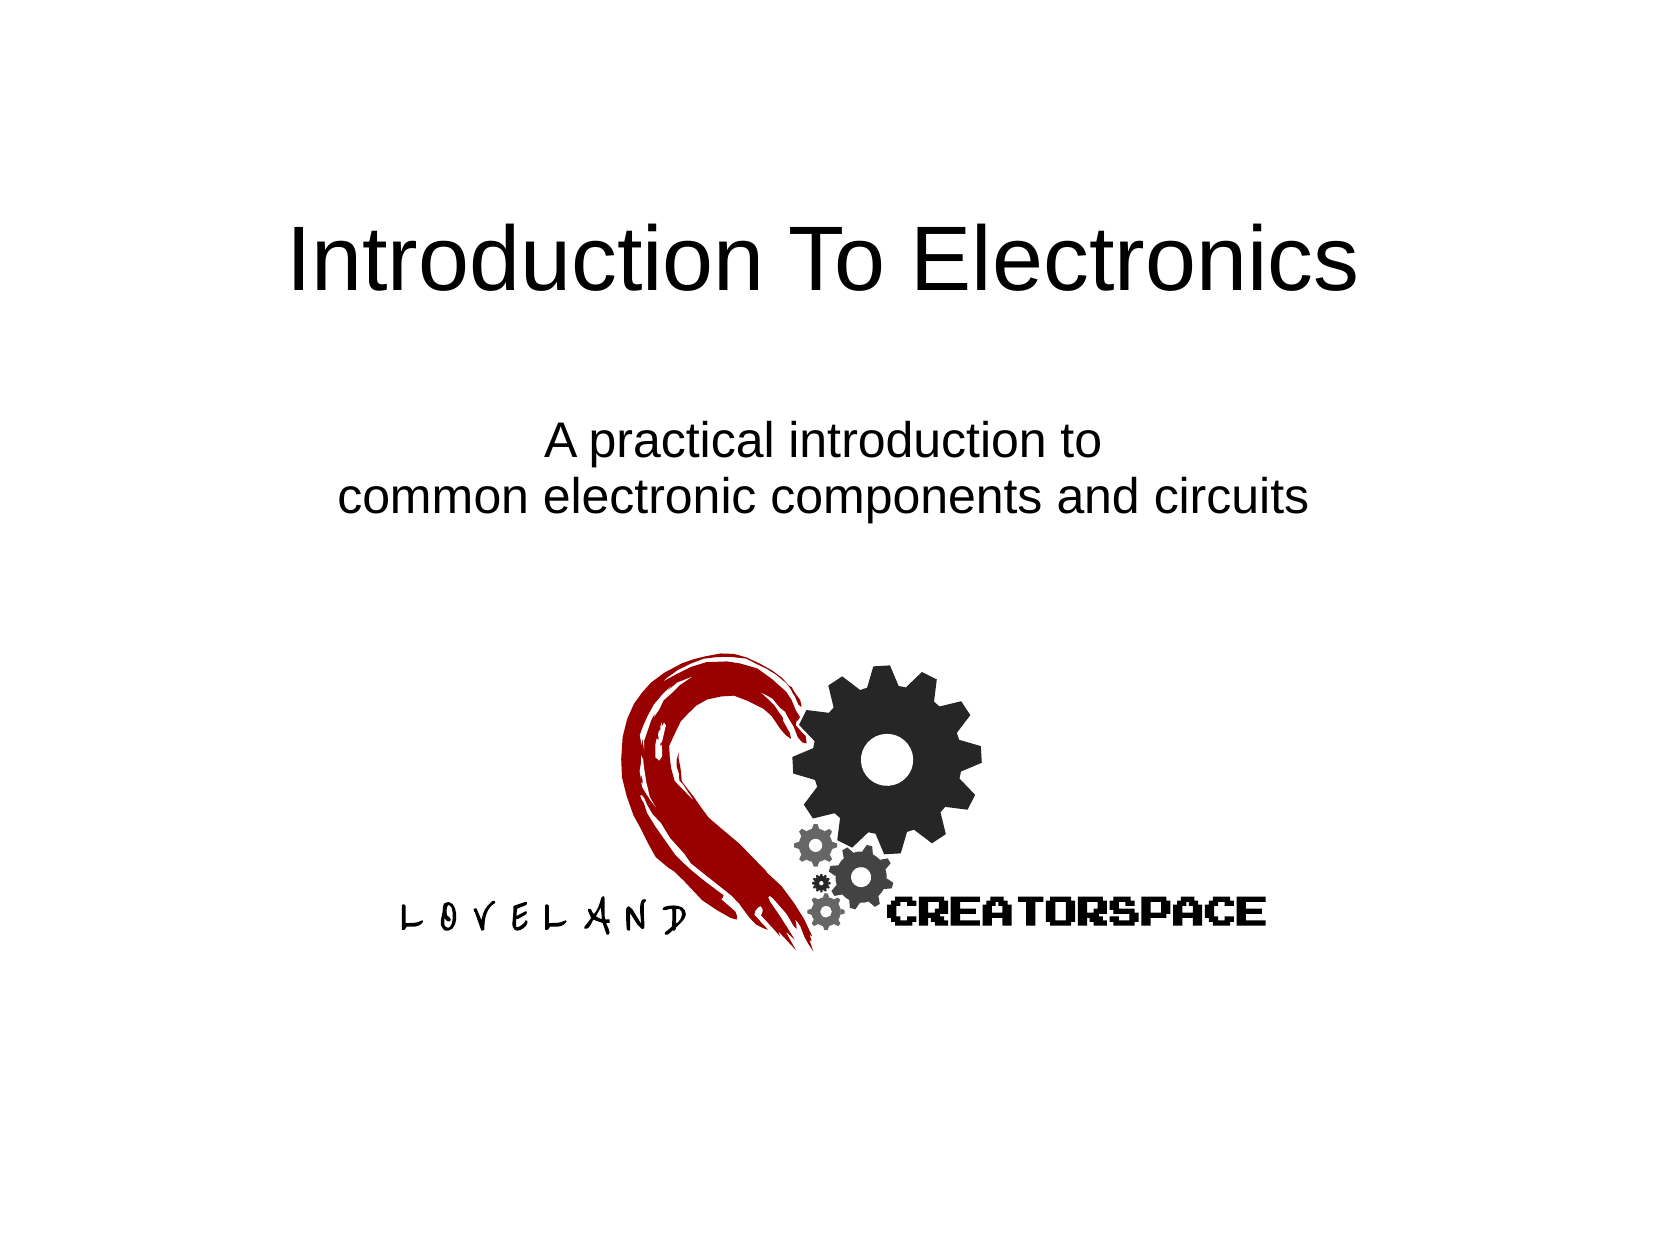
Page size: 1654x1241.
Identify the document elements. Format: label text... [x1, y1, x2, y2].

picture [381, 562, 1280, 1013]
title Introduction To Electronics A practical introduction to common electronic components and circuits [79, 206, 1568, 525]
